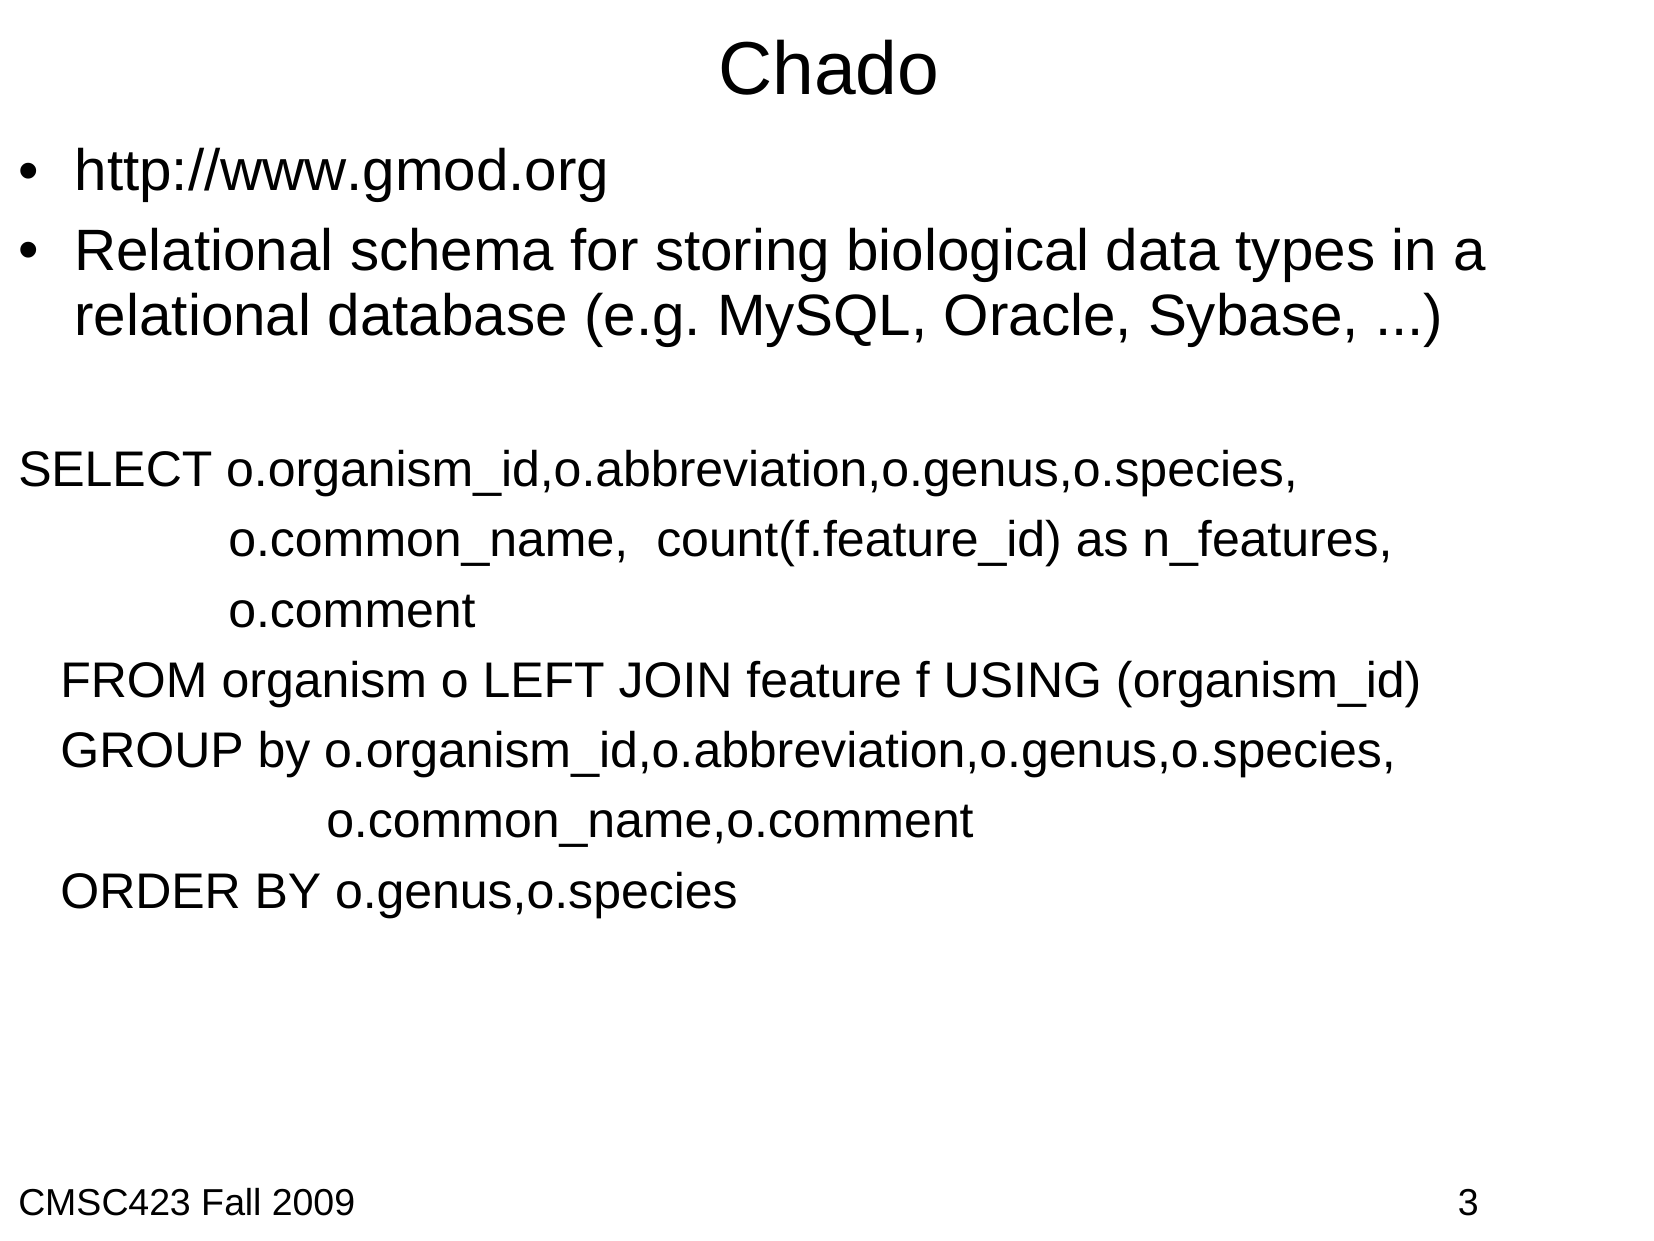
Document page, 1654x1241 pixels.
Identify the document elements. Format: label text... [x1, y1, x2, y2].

title Chado [21, 10, 1637, 128]
list http://www.gmod.org Relational schema for storing biological data types in a relational database (e.g. MySQL, Oracle, Sybase, ...) SELECT o.organism_id,o.abbreviation,o.genus,o.species, o.common_name, count(f.feature_id) as n_features, o.comment FROM organism o LEFT JOIN feature f USING (organism_id) GROUP by o.organism_id,o.abbreviation,o.genus,o.species, o.common_name,o.comment ORDER BY o.genus,o.species [18, 137, 1637, 1165]
